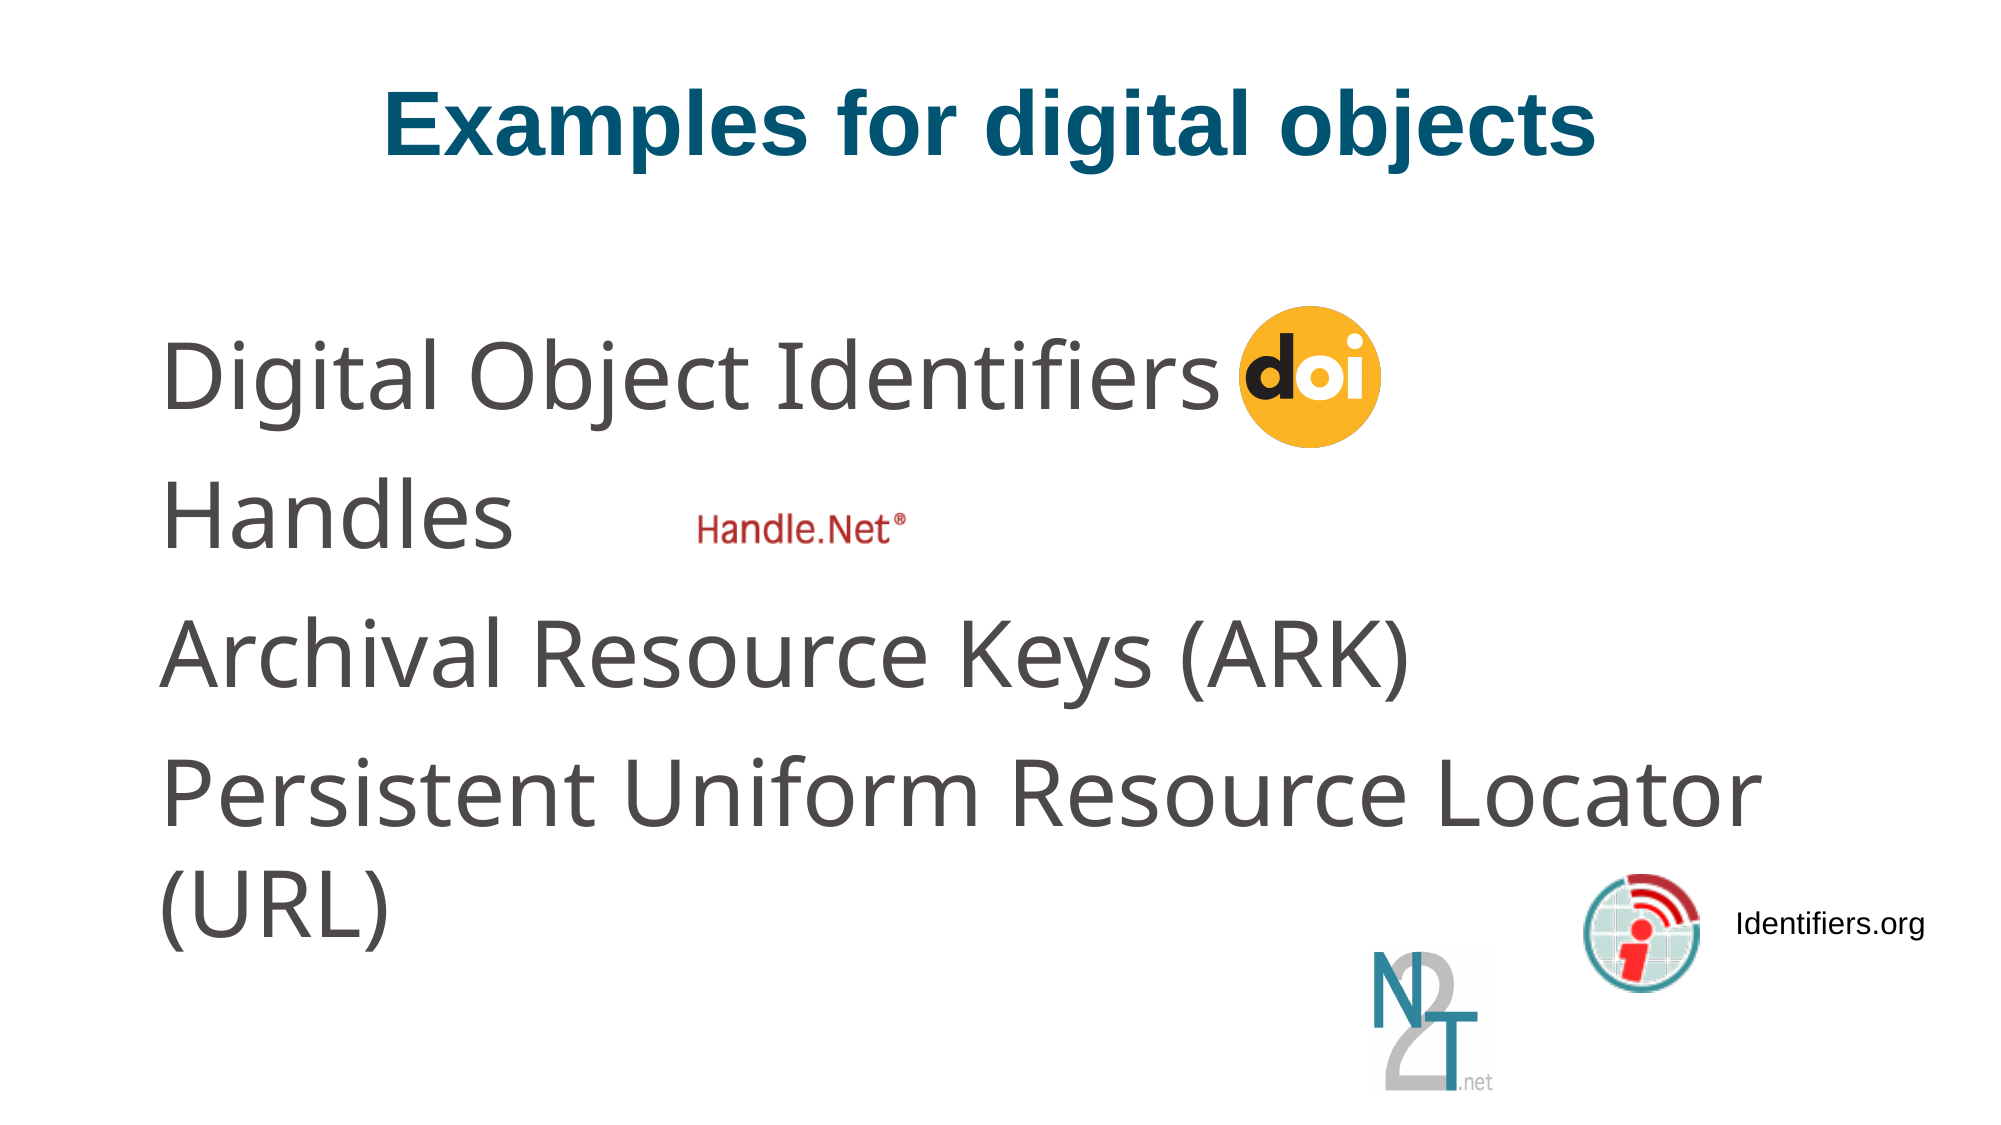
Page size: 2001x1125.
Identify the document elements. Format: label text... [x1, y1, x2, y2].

picture [1238, 305, 1382, 449]
text_box Identifiers.org [1720, 888, 1963, 979]
picture [1582, 874, 1700, 993]
picture [685, 501, 1004, 550]
title Examples for digital objects [141, 35, 1842, 217]
list Digital Object Identifiers Handles Archival Resource Keys (ARK) Persistent Uniform Resource Locator (URL) [94, 177, 1895, 963]
picture [1371, 944, 1494, 1093]
title [150, 19, 1850, 177]
